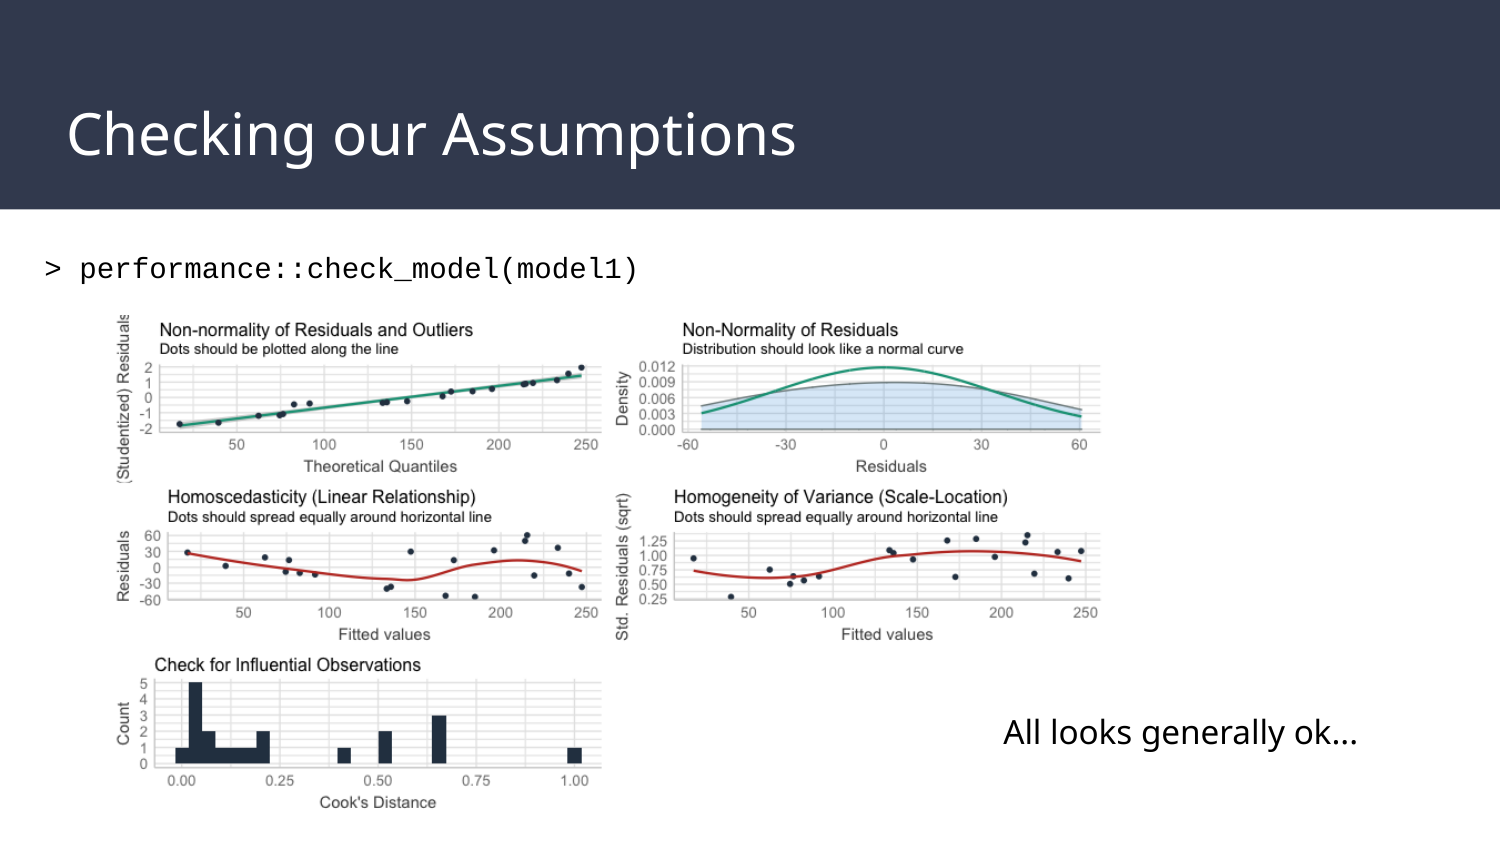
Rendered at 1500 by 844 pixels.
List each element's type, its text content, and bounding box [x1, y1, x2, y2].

title Checking our Assumptions [51, 82, 1449, 185]
text_box > performance::check_model(model1) [29, 234, 1188, 293]
text_box All looks generally ok... [988, 695, 1449, 810]
picture [110, 315, 1108, 818]
